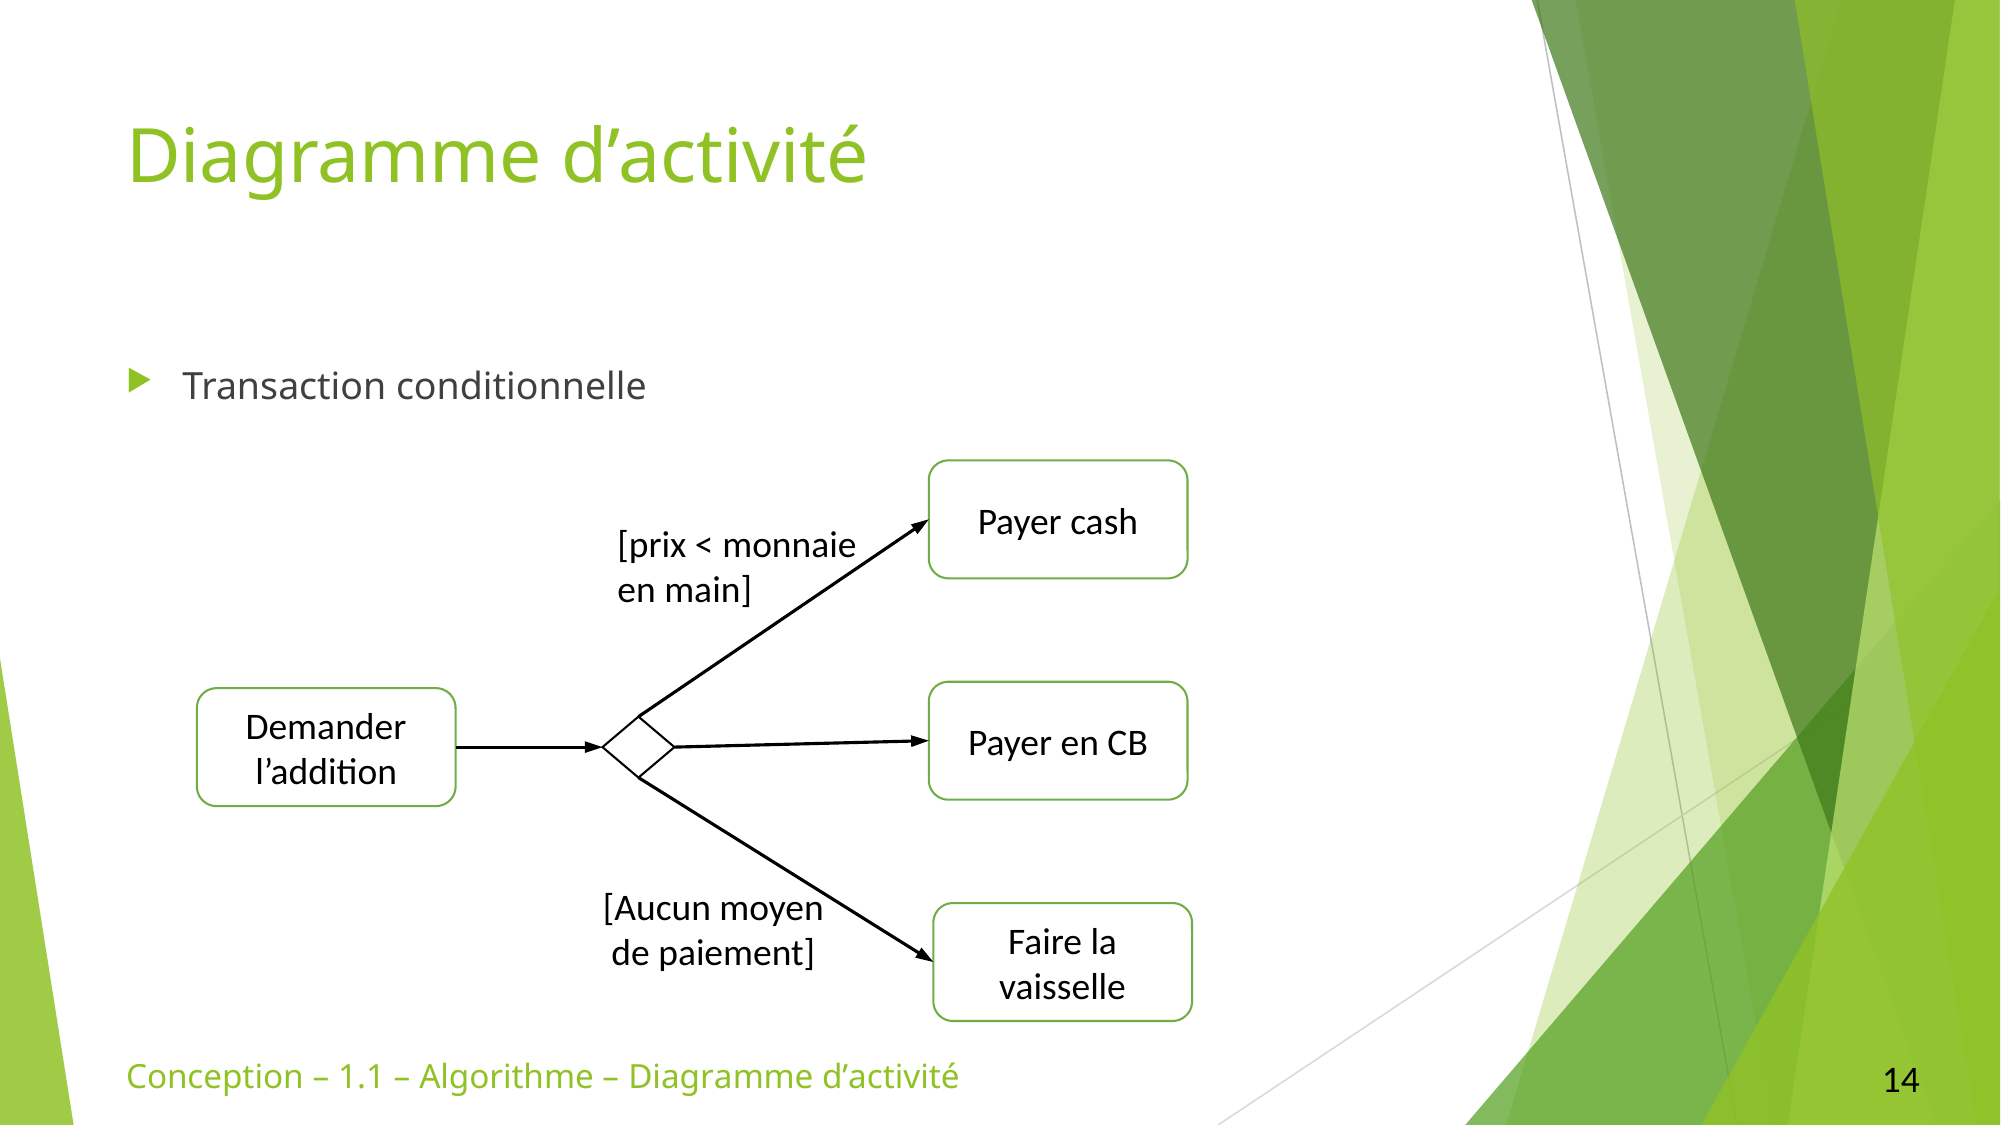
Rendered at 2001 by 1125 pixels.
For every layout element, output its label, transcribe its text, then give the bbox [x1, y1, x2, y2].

text_box Faire la vaisselle [933, 903, 1193, 1022]
text_box [prix < monnaie en main] [602, 512, 884, 619]
text_box [Aucun moyen de paiement] [587, 874, 842, 981]
text_box [1866, 1047, 1979, 1108]
text_box [603, 717, 674, 778]
text_box Conception – 1.1 – Algorithme – Diagramme d’activité [111, 1047, 1094, 1109]
title Diagramme d’activité [111, 99, 1522, 317]
text_box Payer en CB [928, 681, 1188, 800]
text_box Demander l’addition [196, 688, 456, 807]
list Transaction conditionnelle [111, 354, 1522, 440]
text_box Payer cash [928, 460, 1188, 579]
